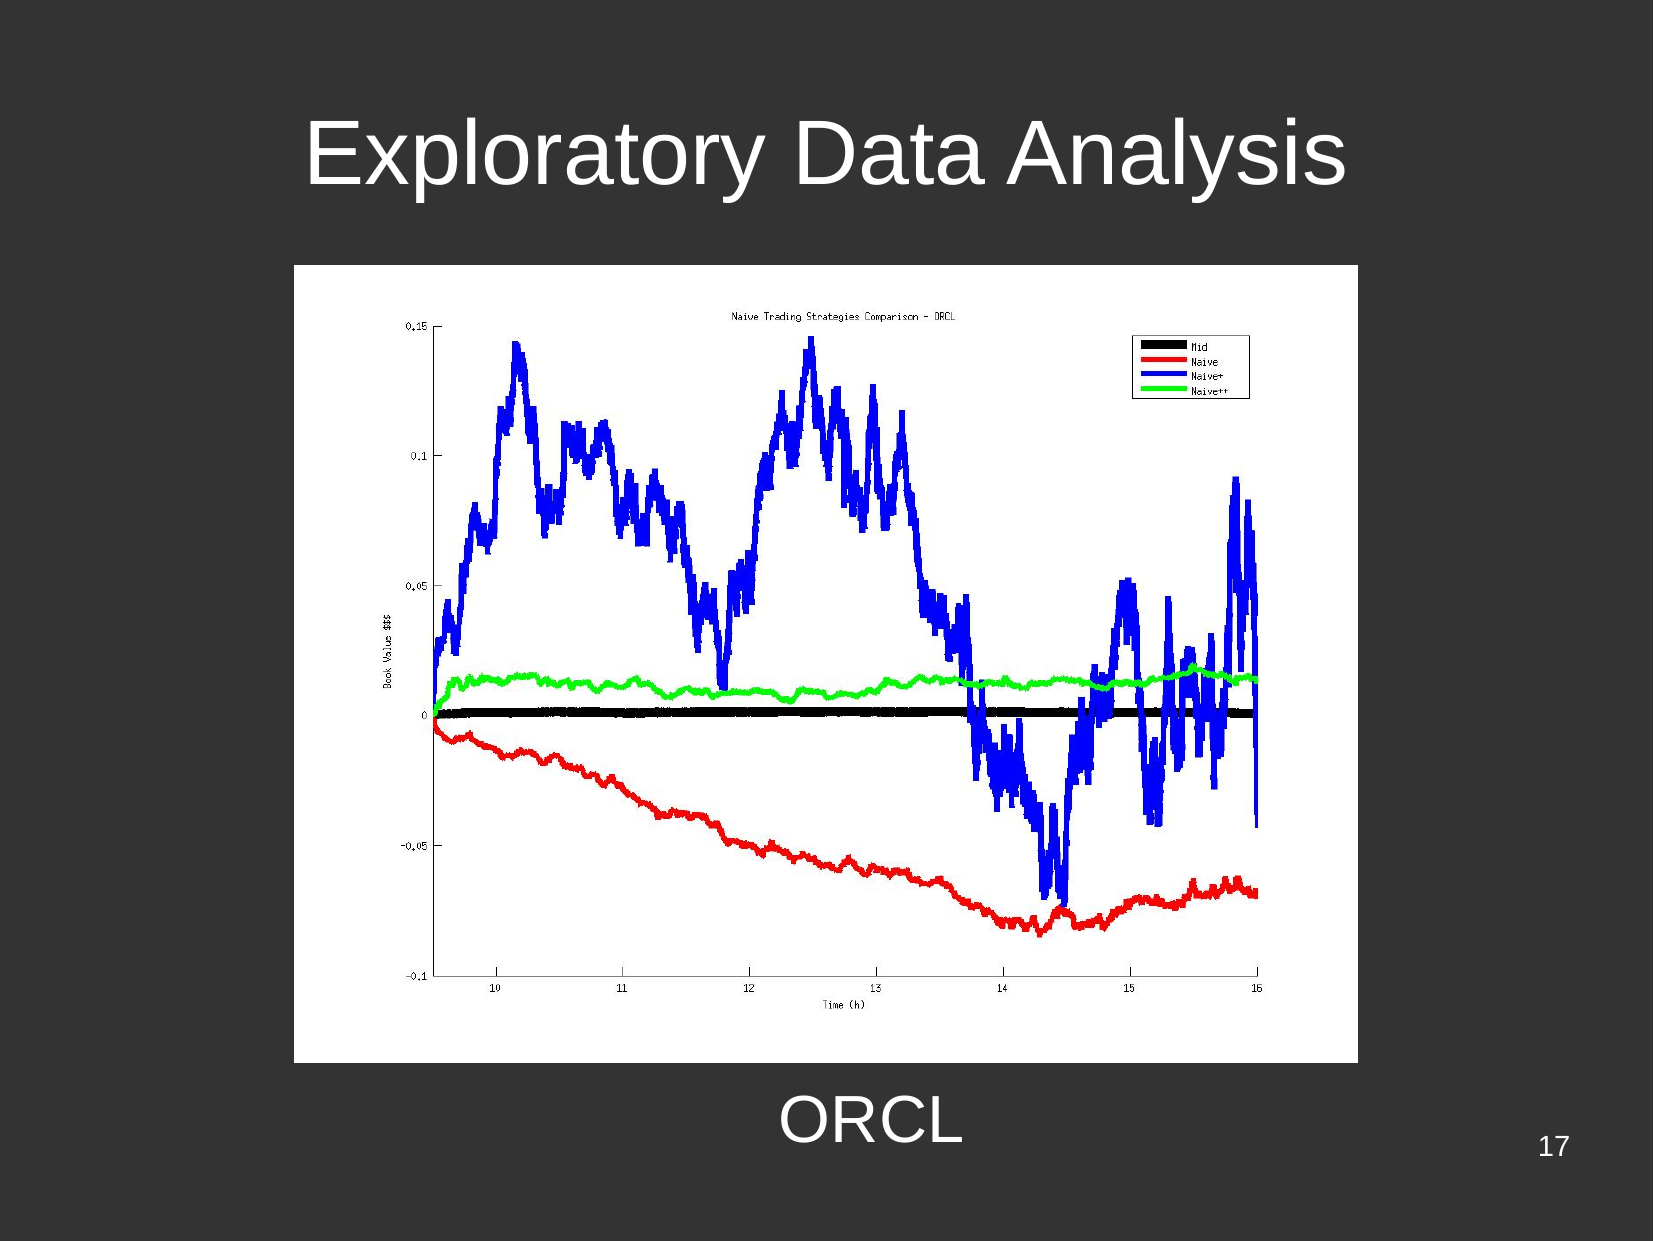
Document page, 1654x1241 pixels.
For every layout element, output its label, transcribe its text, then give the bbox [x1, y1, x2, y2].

picture [294, 265, 1358, 1063]
list ORCL [82, 1081, 1591, 1171]
title Exploratory Data Analysis [82, 49, 1571, 257]
